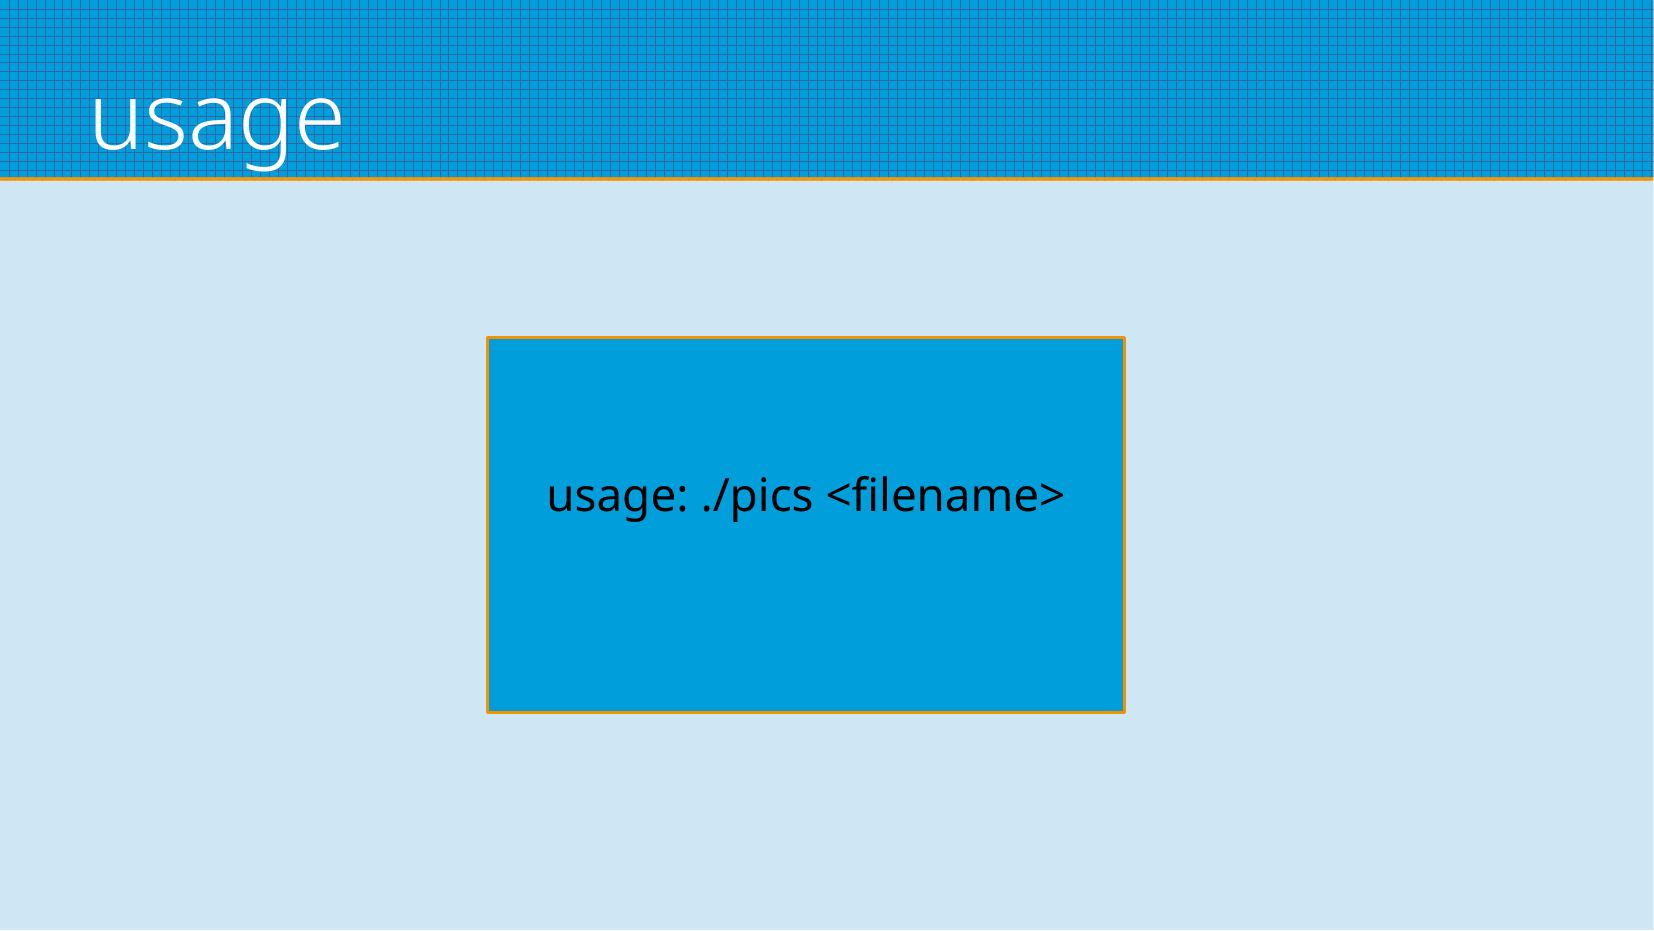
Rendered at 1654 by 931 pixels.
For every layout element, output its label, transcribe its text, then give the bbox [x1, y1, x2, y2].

text_box usage: ./pics <filename> [487, 337, 1125, 713]
title usage [88, 14, 1565, 178]
